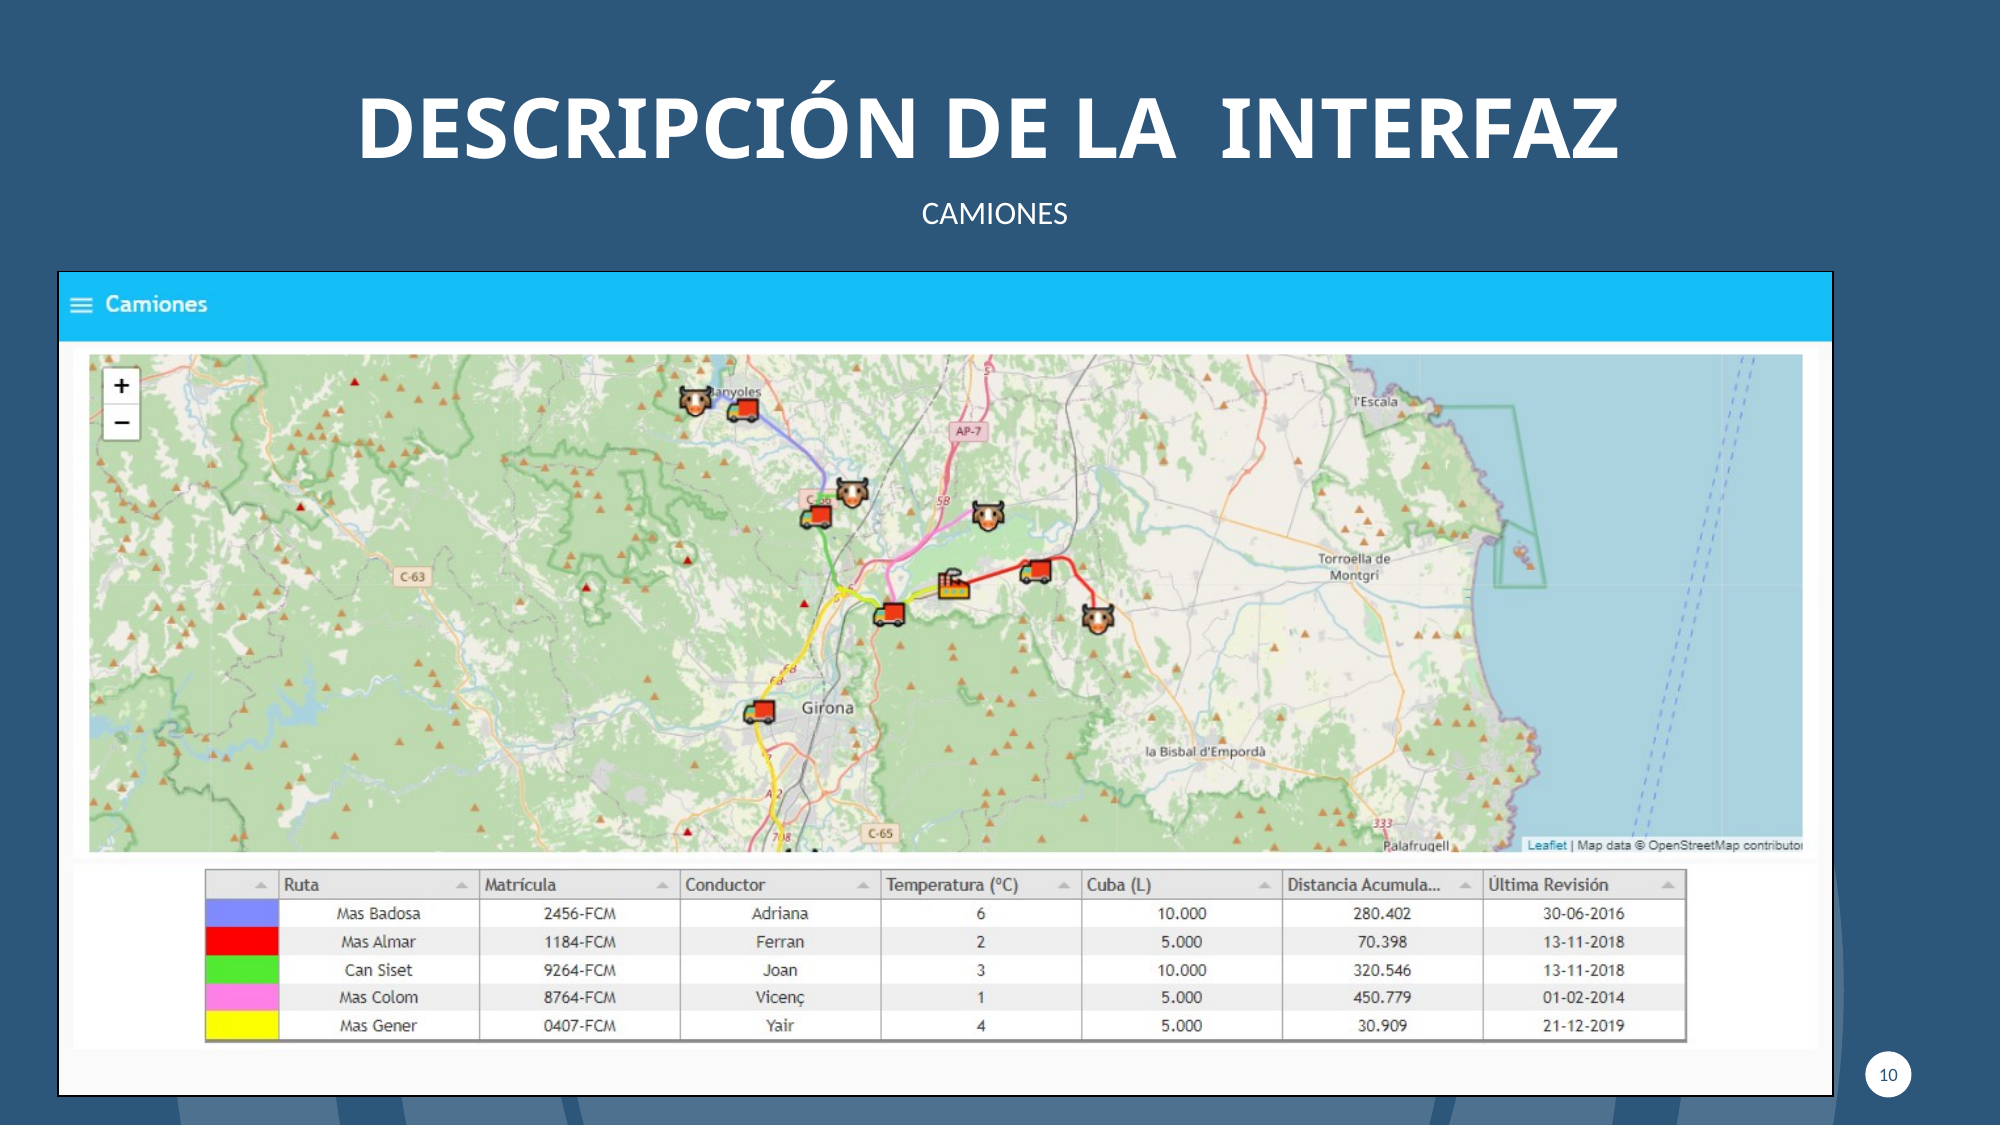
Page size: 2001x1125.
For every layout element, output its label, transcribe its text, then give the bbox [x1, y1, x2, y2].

picture [58, 272, 1833, 334]
picture [58, 341, 1833, 1096]
title DescripciÓn de la interfaz [136, 29, 1862, 185]
list CAMIONES [58, 175, 1784, 271]
text_box [1864, 1059, 1913, 1090]
